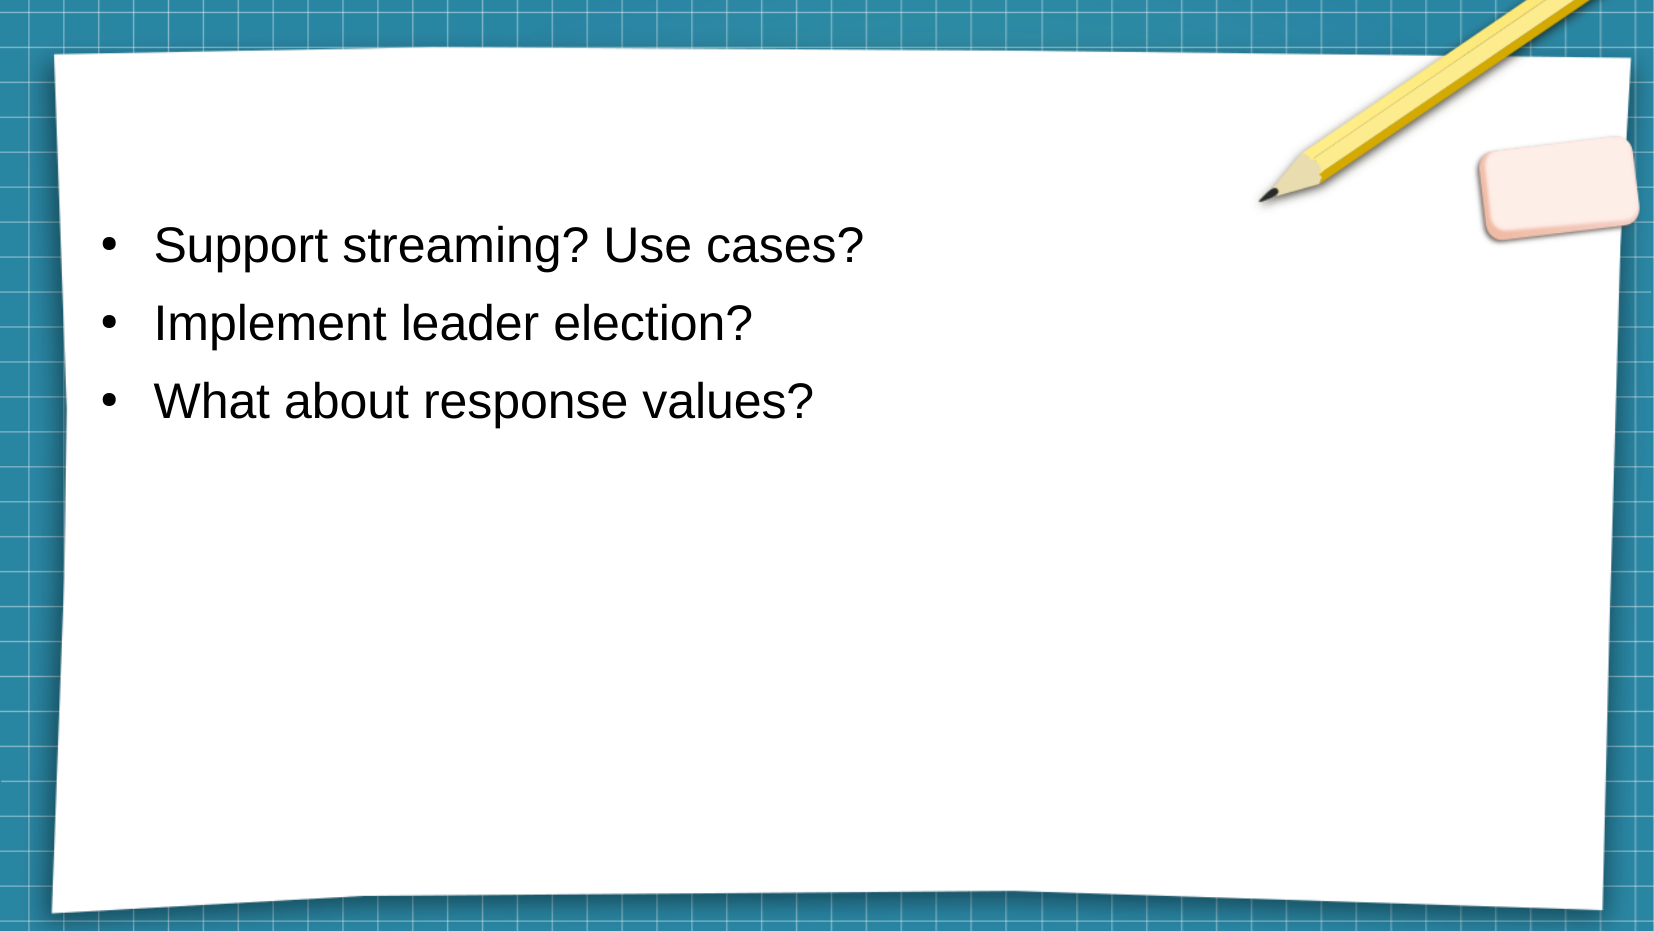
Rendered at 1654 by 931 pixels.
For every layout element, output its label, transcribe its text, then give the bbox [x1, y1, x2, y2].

list Support streaming? Use cases? Implement leader election? What about response values? [82, 217, 1571, 758]
picture [0, 0, 1654, 931]
